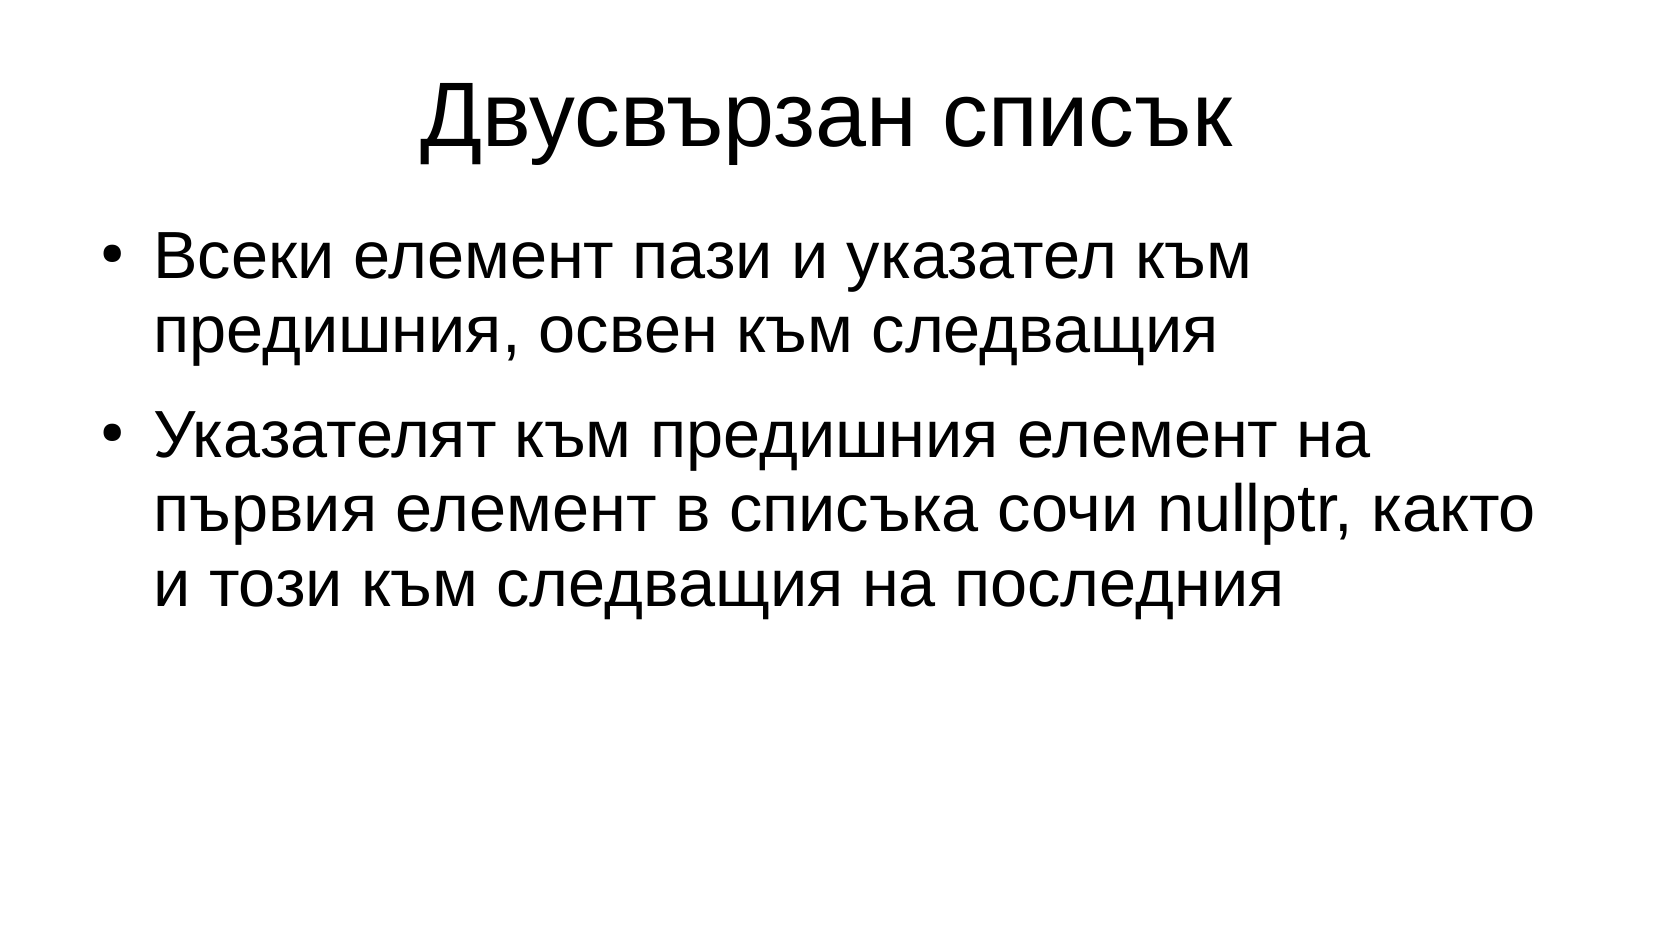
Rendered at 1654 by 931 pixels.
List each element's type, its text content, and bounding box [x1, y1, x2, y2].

list Всеки елемент пази и указател към предишния, освен към следващия Указателят към предишния елемент на първия елемент в списъка сочи nullptr, както и този към следващия на последния [82, 217, 1571, 758]
title Двусвързан списък [82, 37, 1571, 193]
